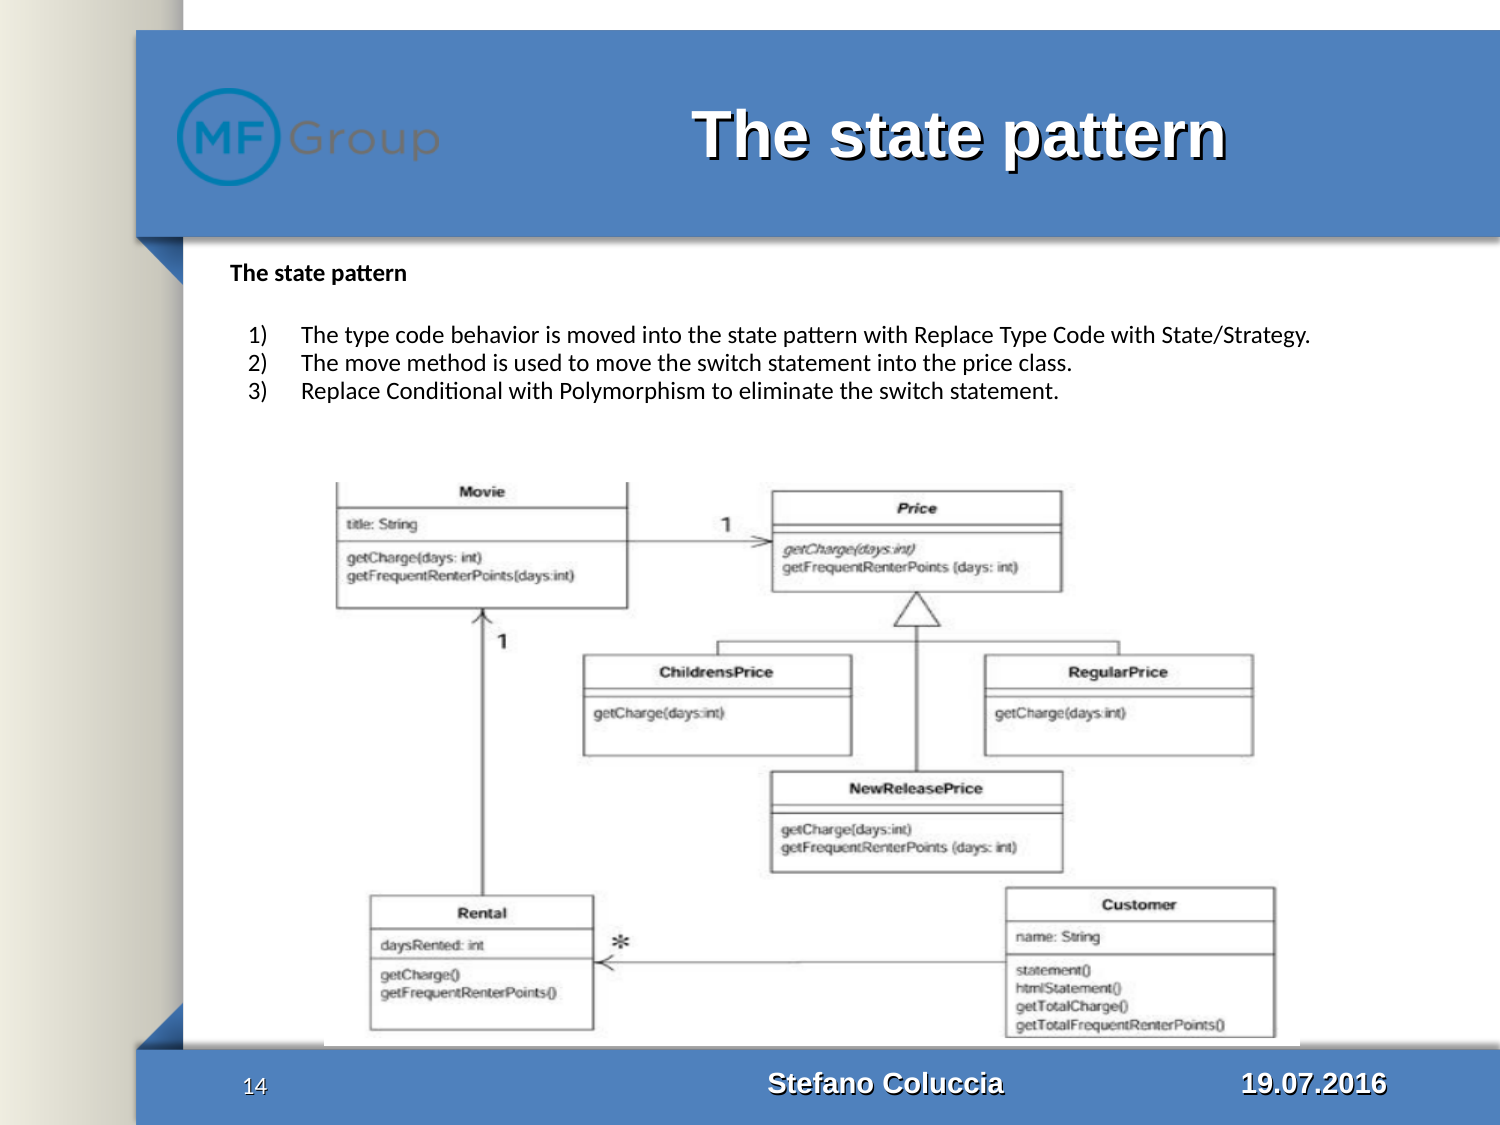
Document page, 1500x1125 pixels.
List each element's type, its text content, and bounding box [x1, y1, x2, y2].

list The state pattern The type code behavior is moved into the state pattern with Replace Type Code with State/Strategy. The move method is used to move the switch statement into the price class. Replace Conditional with Polymorphism to eliminate the switch statement. [230, 262, 1477, 457]
title Stefano Coluccia [738, 1062, 1034, 1105]
picture [0, 0, 1500, 1125]
title 19.07.2016 [1151, 1062, 1477, 1105]
title The state pattern [442, 57, 1477, 211]
